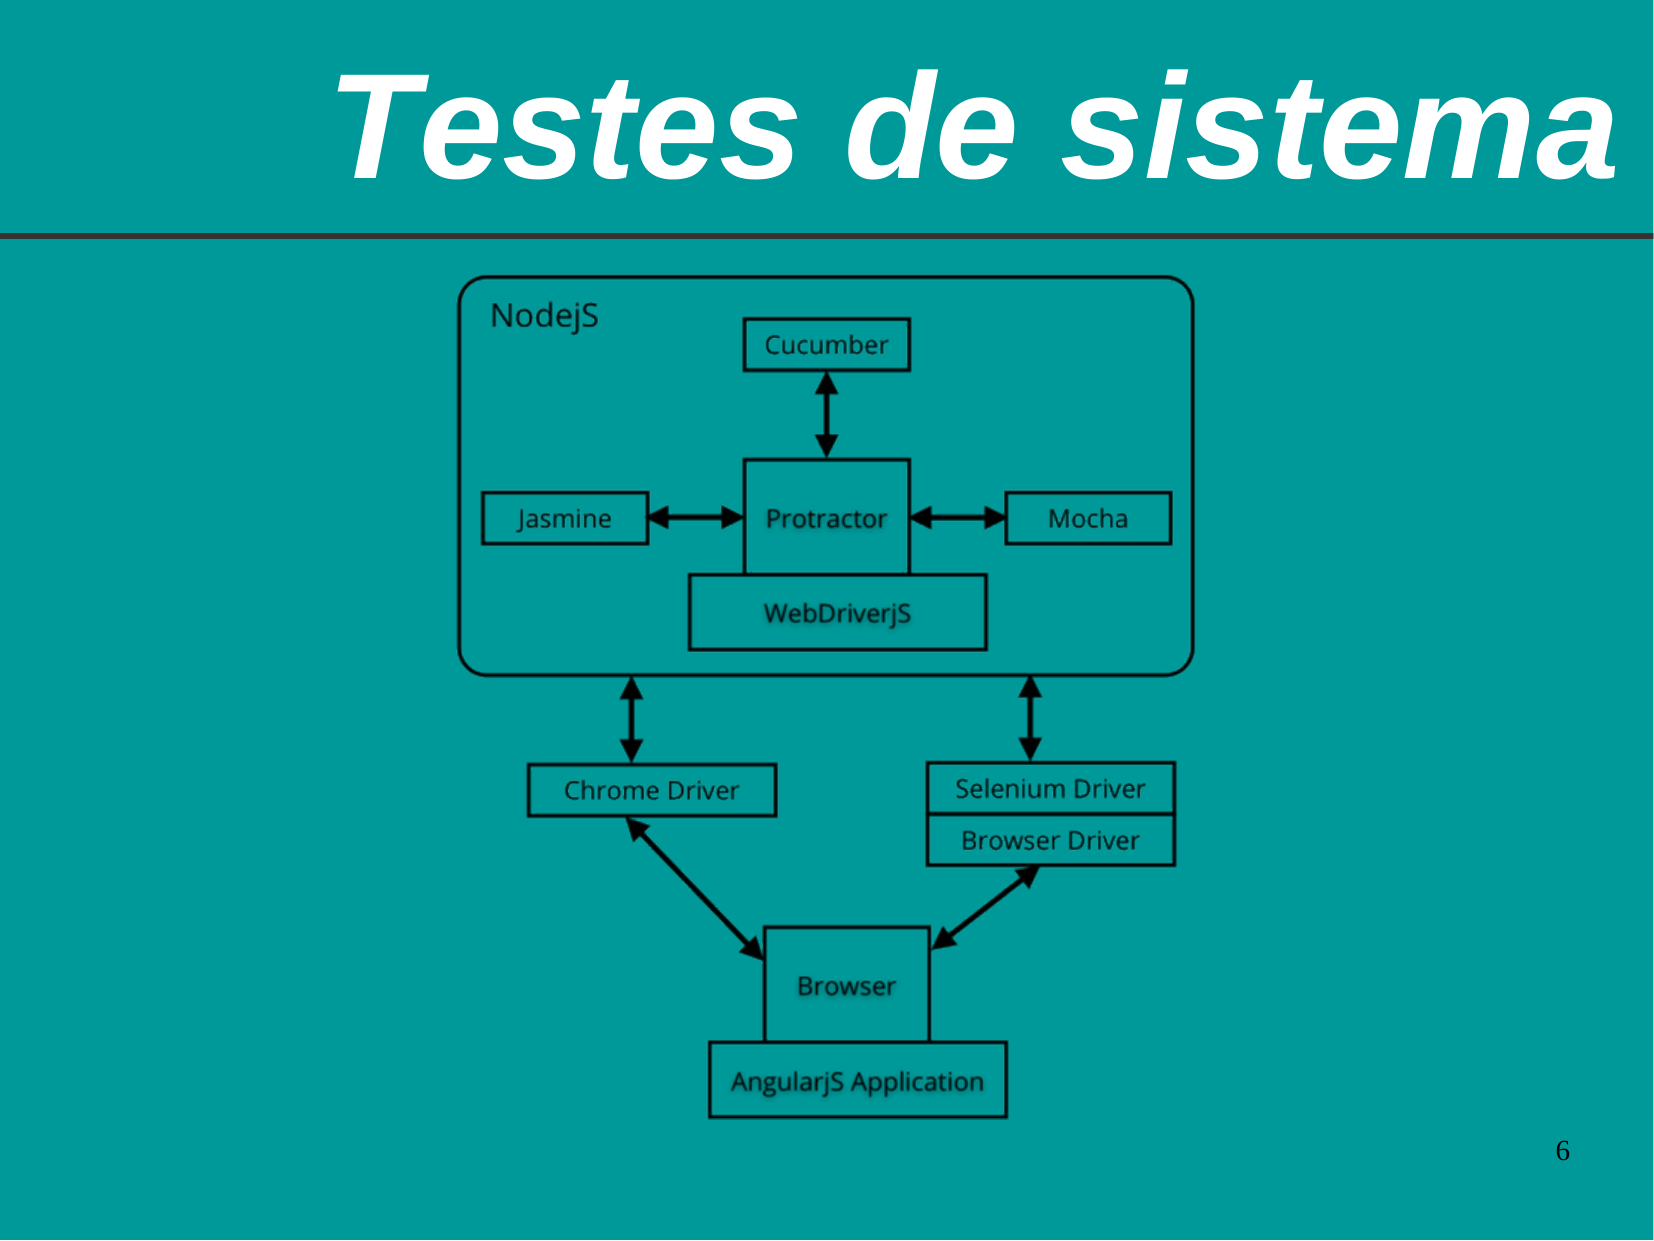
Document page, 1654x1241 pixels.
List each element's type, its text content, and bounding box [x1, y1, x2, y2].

text_box Testes de sistema [11, 35, 1636, 219]
picture [454, 270, 1199, 1121]
